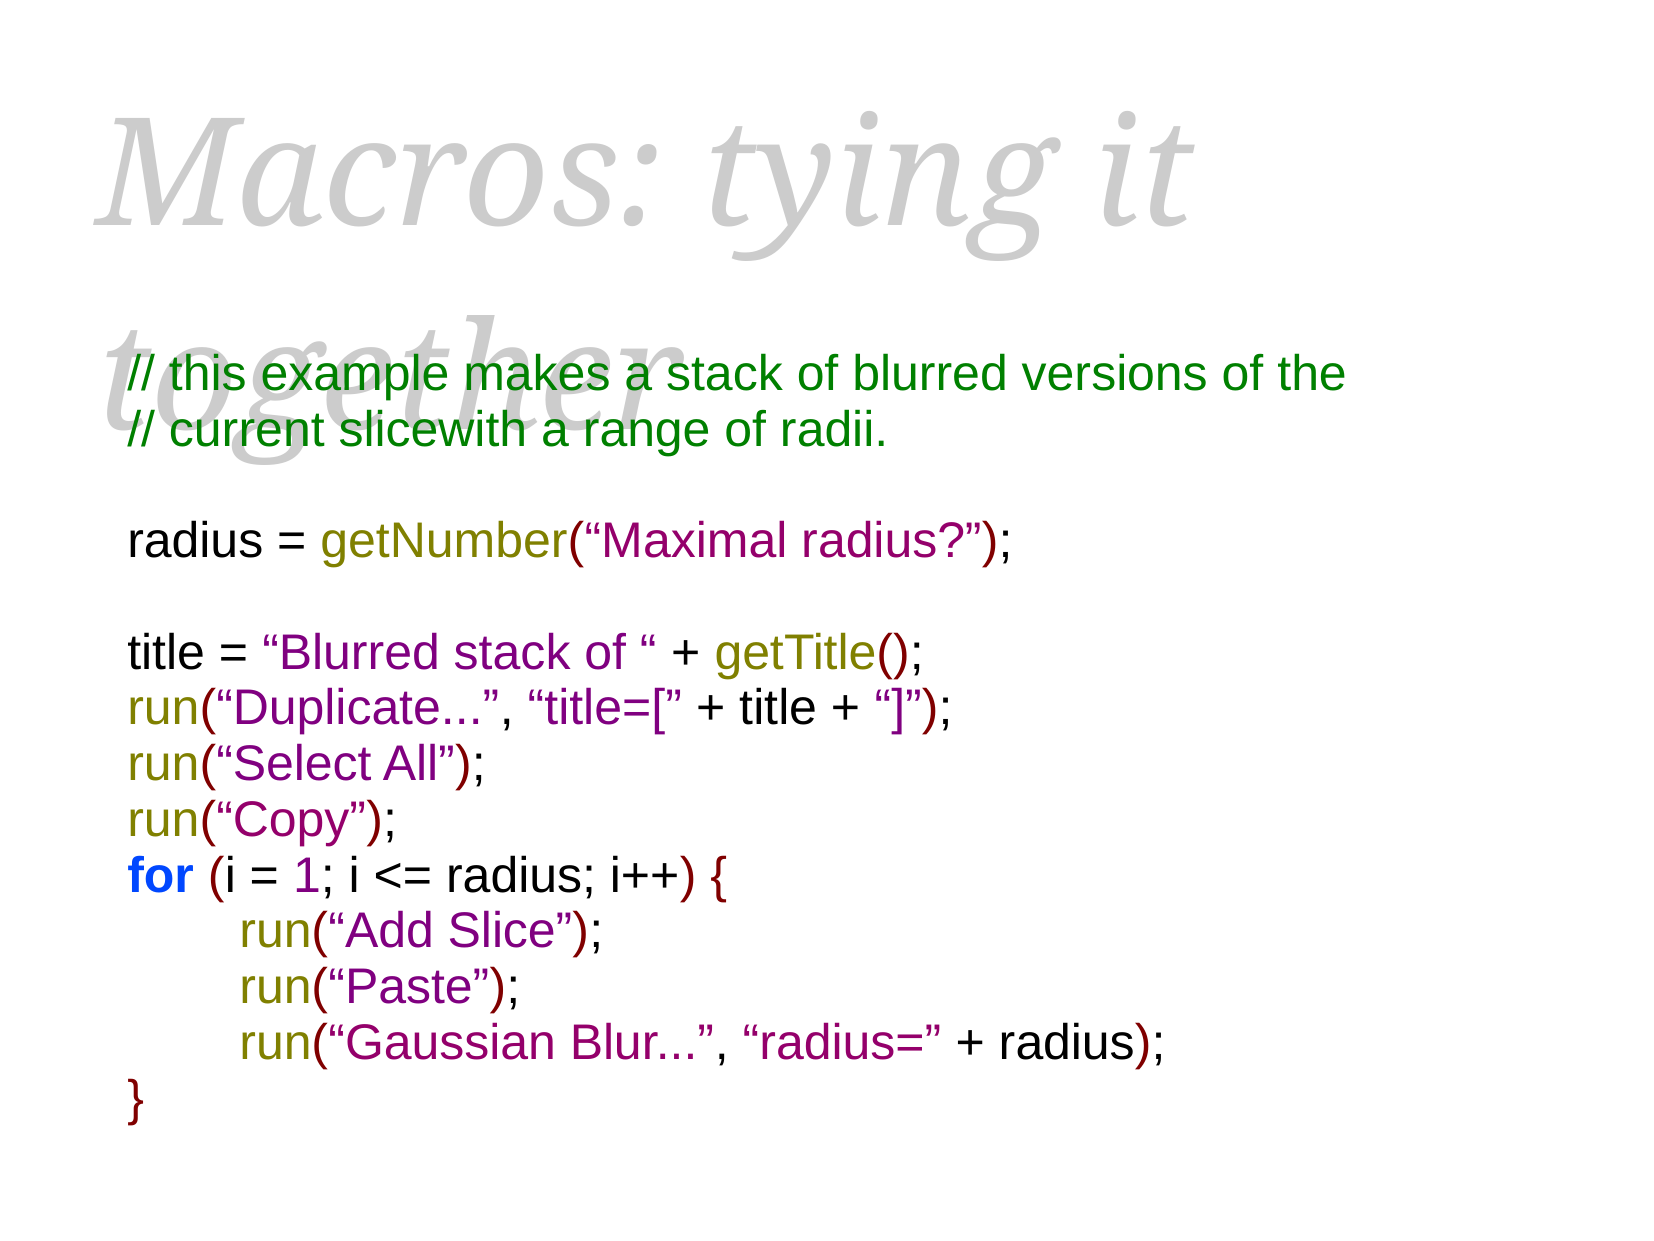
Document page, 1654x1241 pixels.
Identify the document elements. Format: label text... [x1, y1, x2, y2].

text_box // this example makes a stack of blurred versions of the // current slicewith a range of radii. radius = getNumber(“Maximal radius?”); title = “Blurred stack of “ + getTitle(); run(“Duplicate...”, “title=[” + title + “]”); run(“Select All”); run(“Copy”); for (i = 1; i <= radius; i++) { run(“Add Slice”); run(“Paste”); run(“Gaussian Blur...”, “radius=” + radius); } [112, 337, 1538, 1134]
text_box Macros: tying it together [81, 57, 1654, 239]
